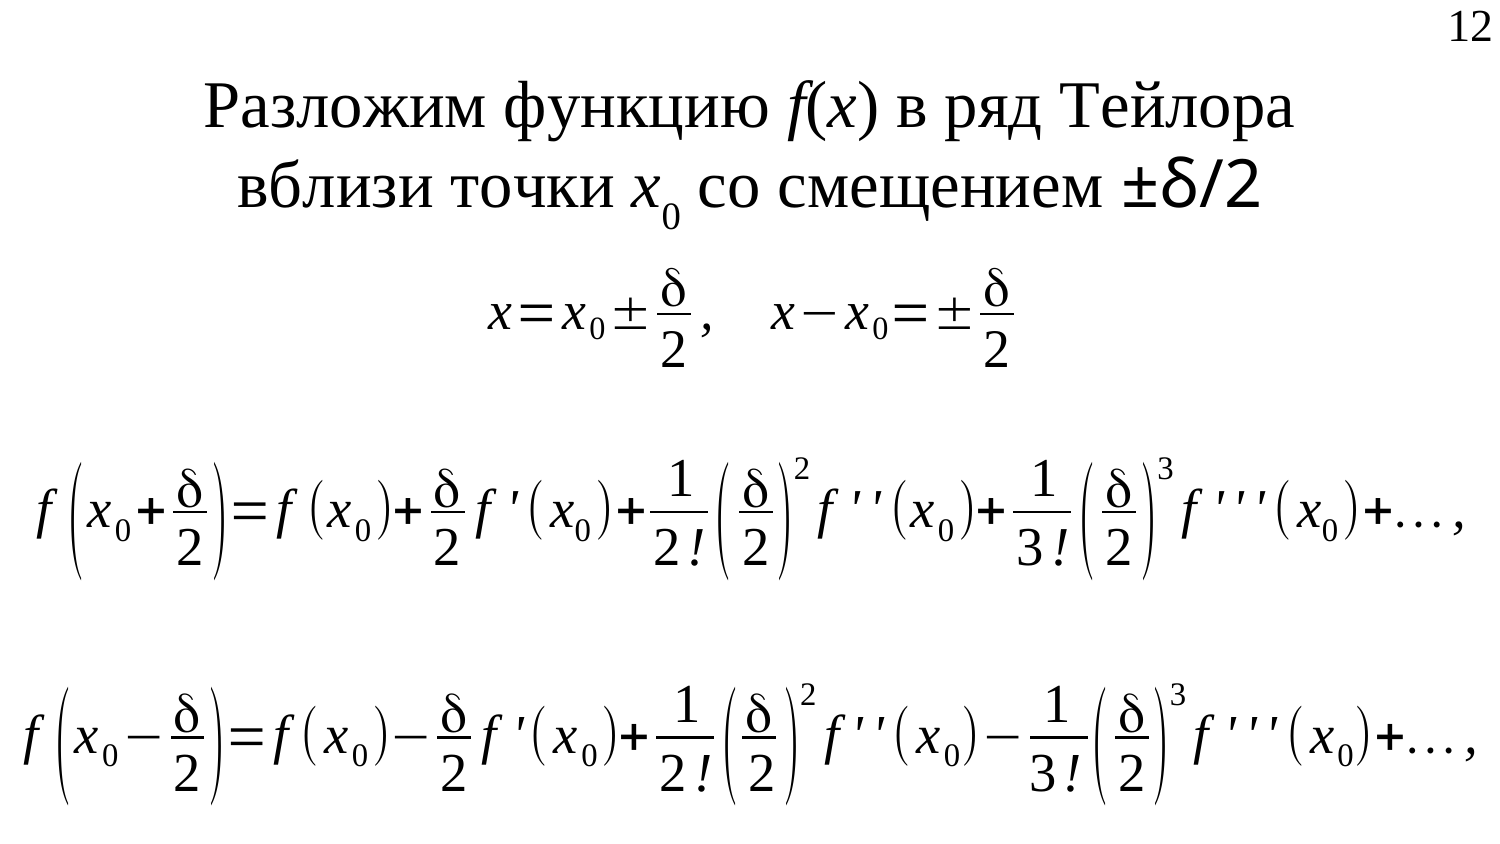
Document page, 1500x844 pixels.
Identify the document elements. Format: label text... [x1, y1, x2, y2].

chart [9, 673, 1491, 810]
text_box Разложим функцию f(x) в ряд Тейлора вблизи точки x0 со смещением ±δ/2 [188, 53, 1312, 245]
chart [471, 264, 1029, 378]
chart [22, 448, 1478, 584]
